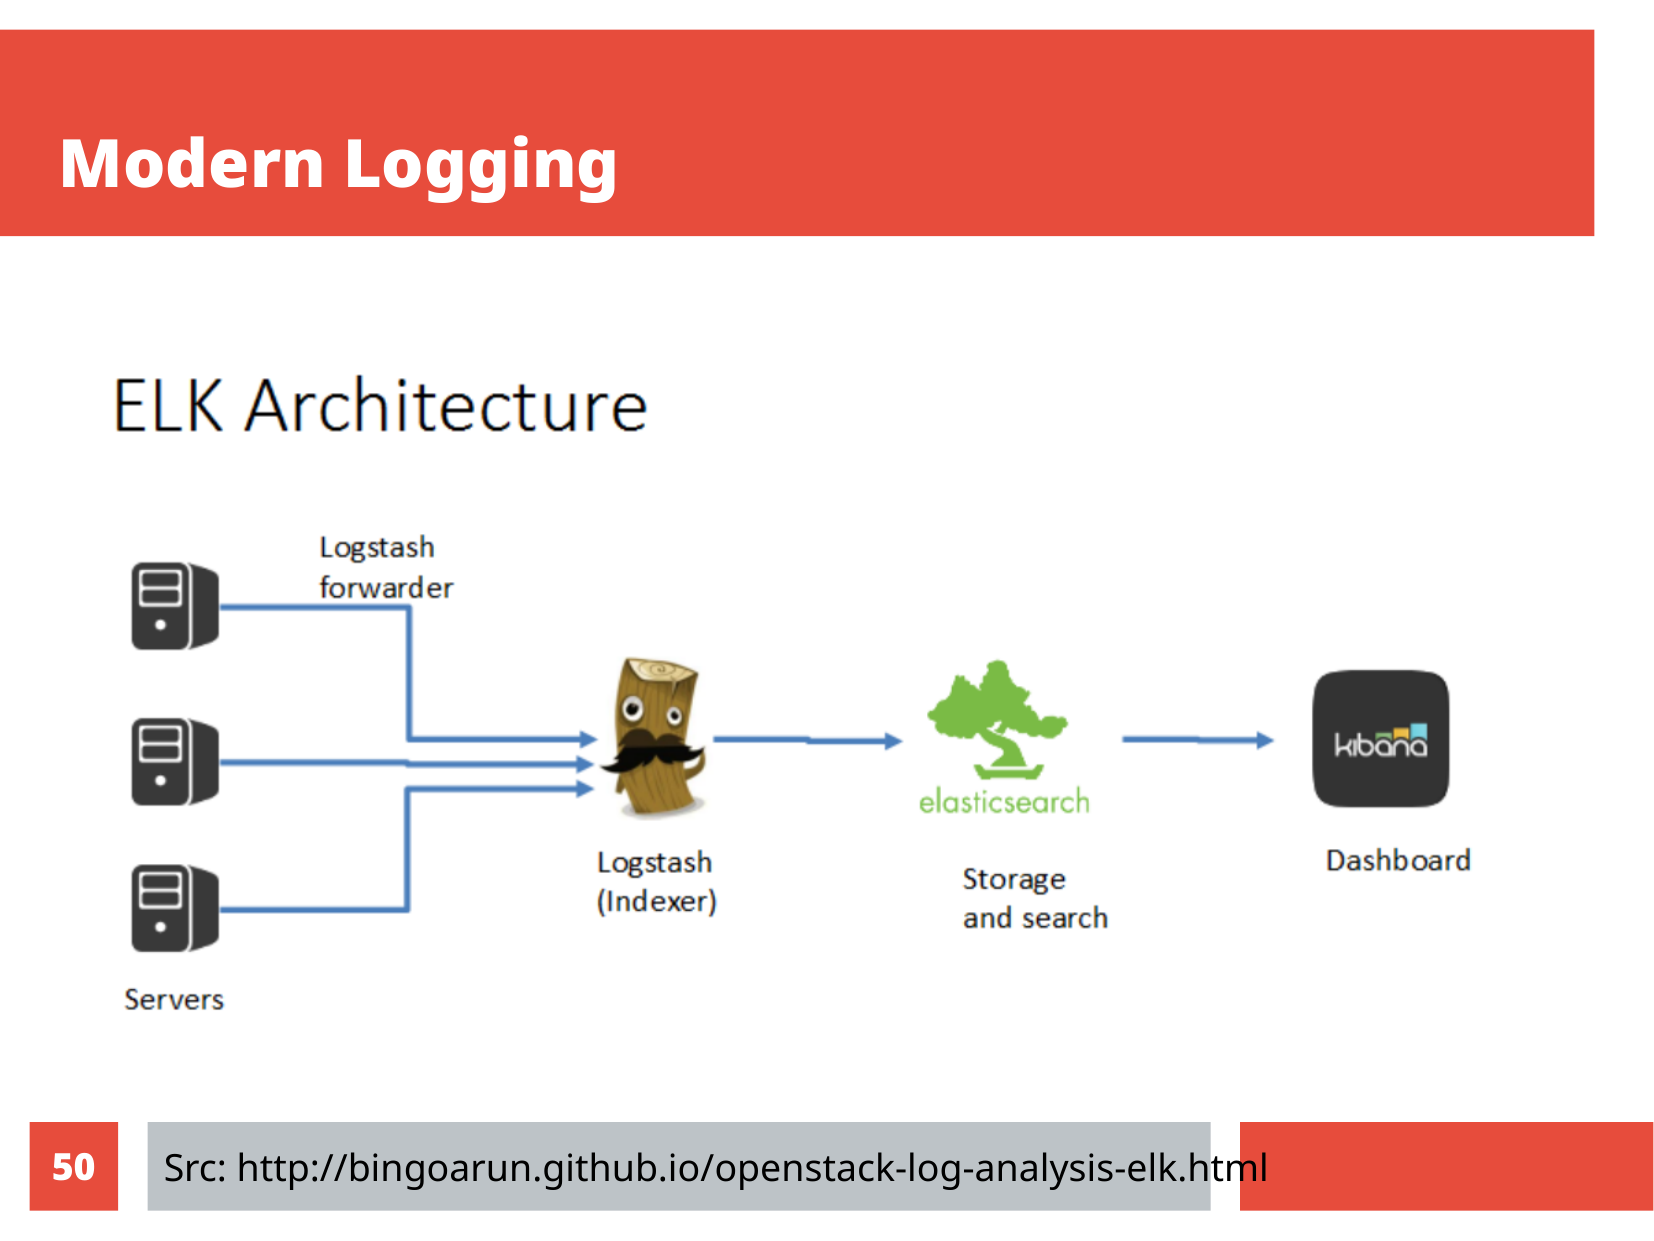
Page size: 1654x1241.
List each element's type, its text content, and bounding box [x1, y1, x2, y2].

text_box Src: http://bingoarun.github.io/openstack-log-analysis-elk.html [149, 1134, 1633, 1197]
picture [59, 334, 1565, 1083]
title Modern Logging [59, 59, 1595, 207]
